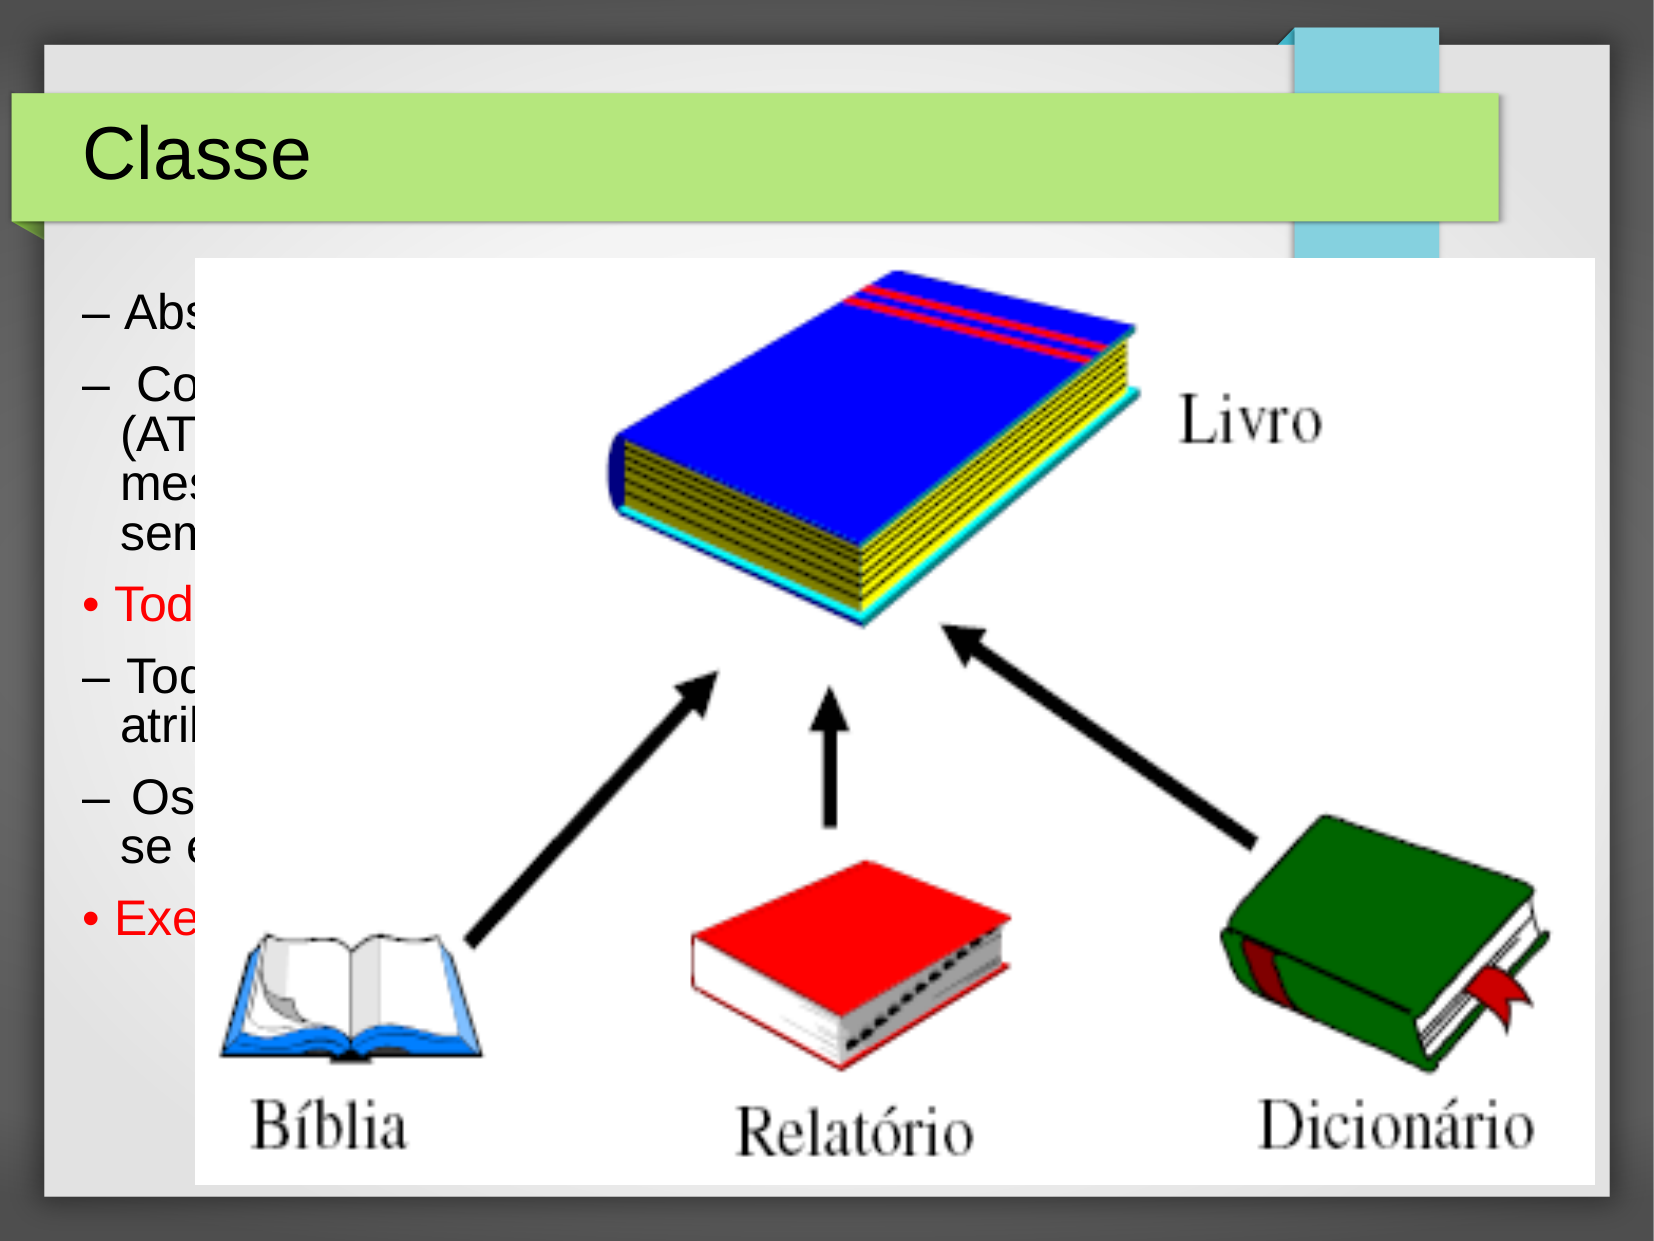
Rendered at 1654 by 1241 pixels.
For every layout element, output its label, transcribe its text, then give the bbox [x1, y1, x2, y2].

list – Abstração de um conjunto de objetos similares do mundo real – Conjunto de objetos que possuem propriedades semelhantes (ATRIBUTOS), o mesmo comportamento (MÉTODOS), os mesmos relacionamentos com outros objetos e a mesma semântica • Todo objeto é uma instância de uma Classe – Todas as instâncias de uma classe têm valores próprios para os atributos especificados na classe – Os objetos representados por determinada classe diferenciam-se entre si pelos valores de seus atributos • Exemplo: – Classe de espécies em Zoologia [82, 290, 195, 1010]
picture [0, 0, 1654, 1241]
title Classe [82, 94, 1264, 213]
